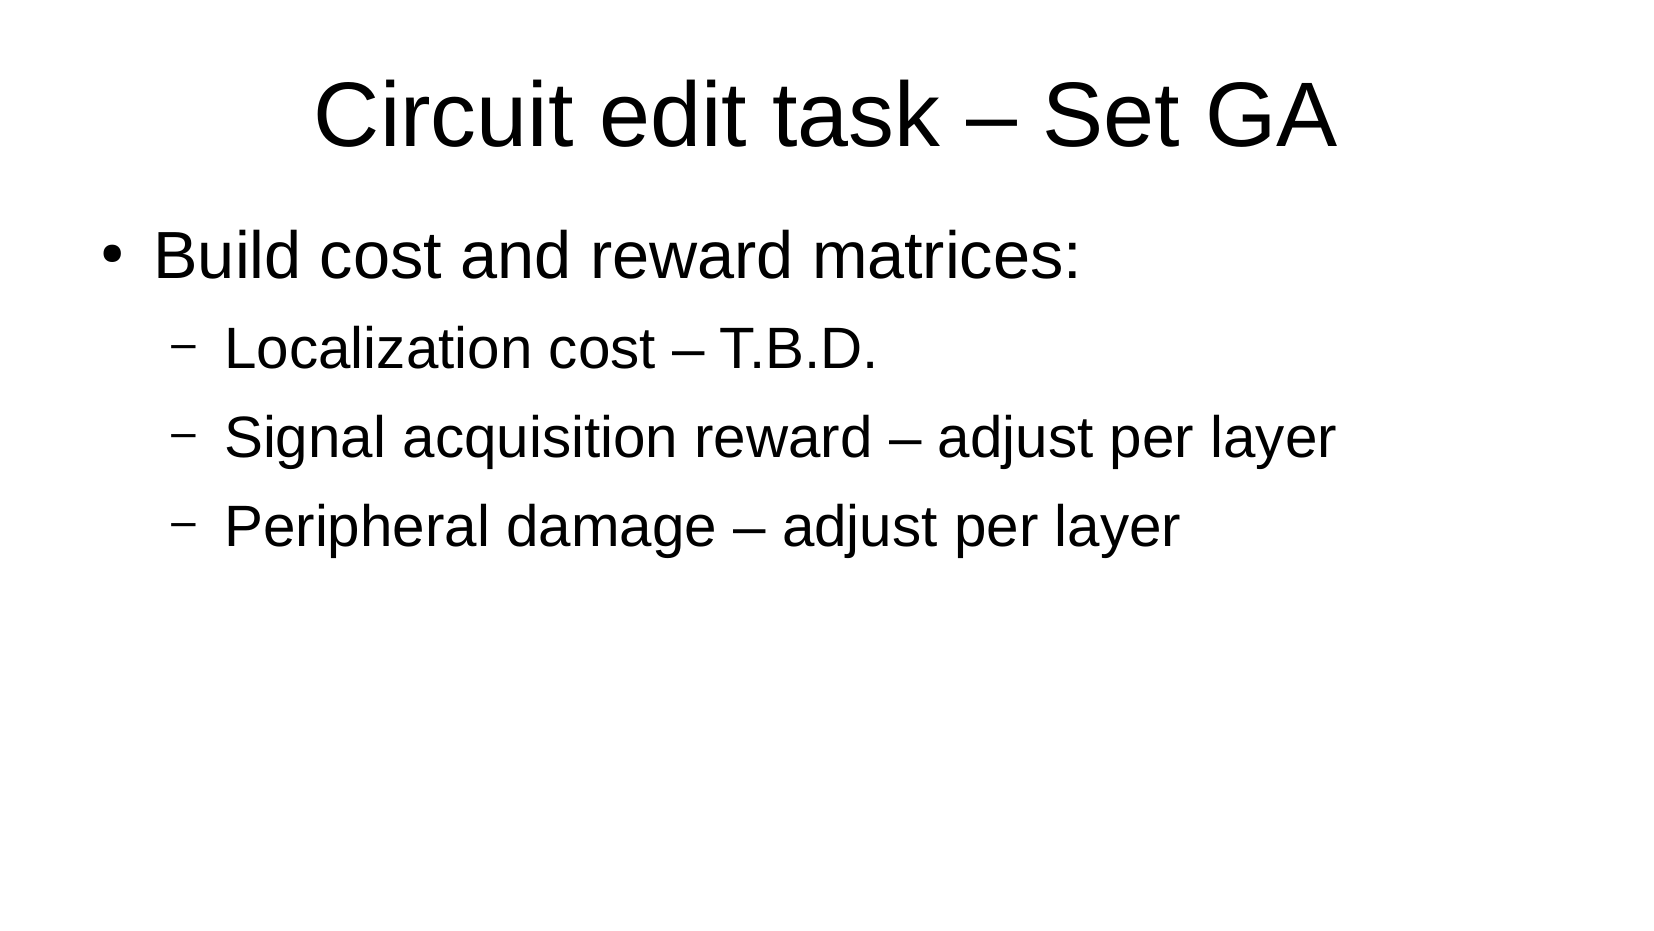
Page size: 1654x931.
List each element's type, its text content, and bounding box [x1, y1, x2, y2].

list Build cost and reward matrices: Localization cost – T.B.D. Signal acquisition reward – adjust per layer Peripheral damage – adjust per layer [82, 217, 1571, 758]
title Circuit edit task – Set GA [82, 37, 1571, 193]
